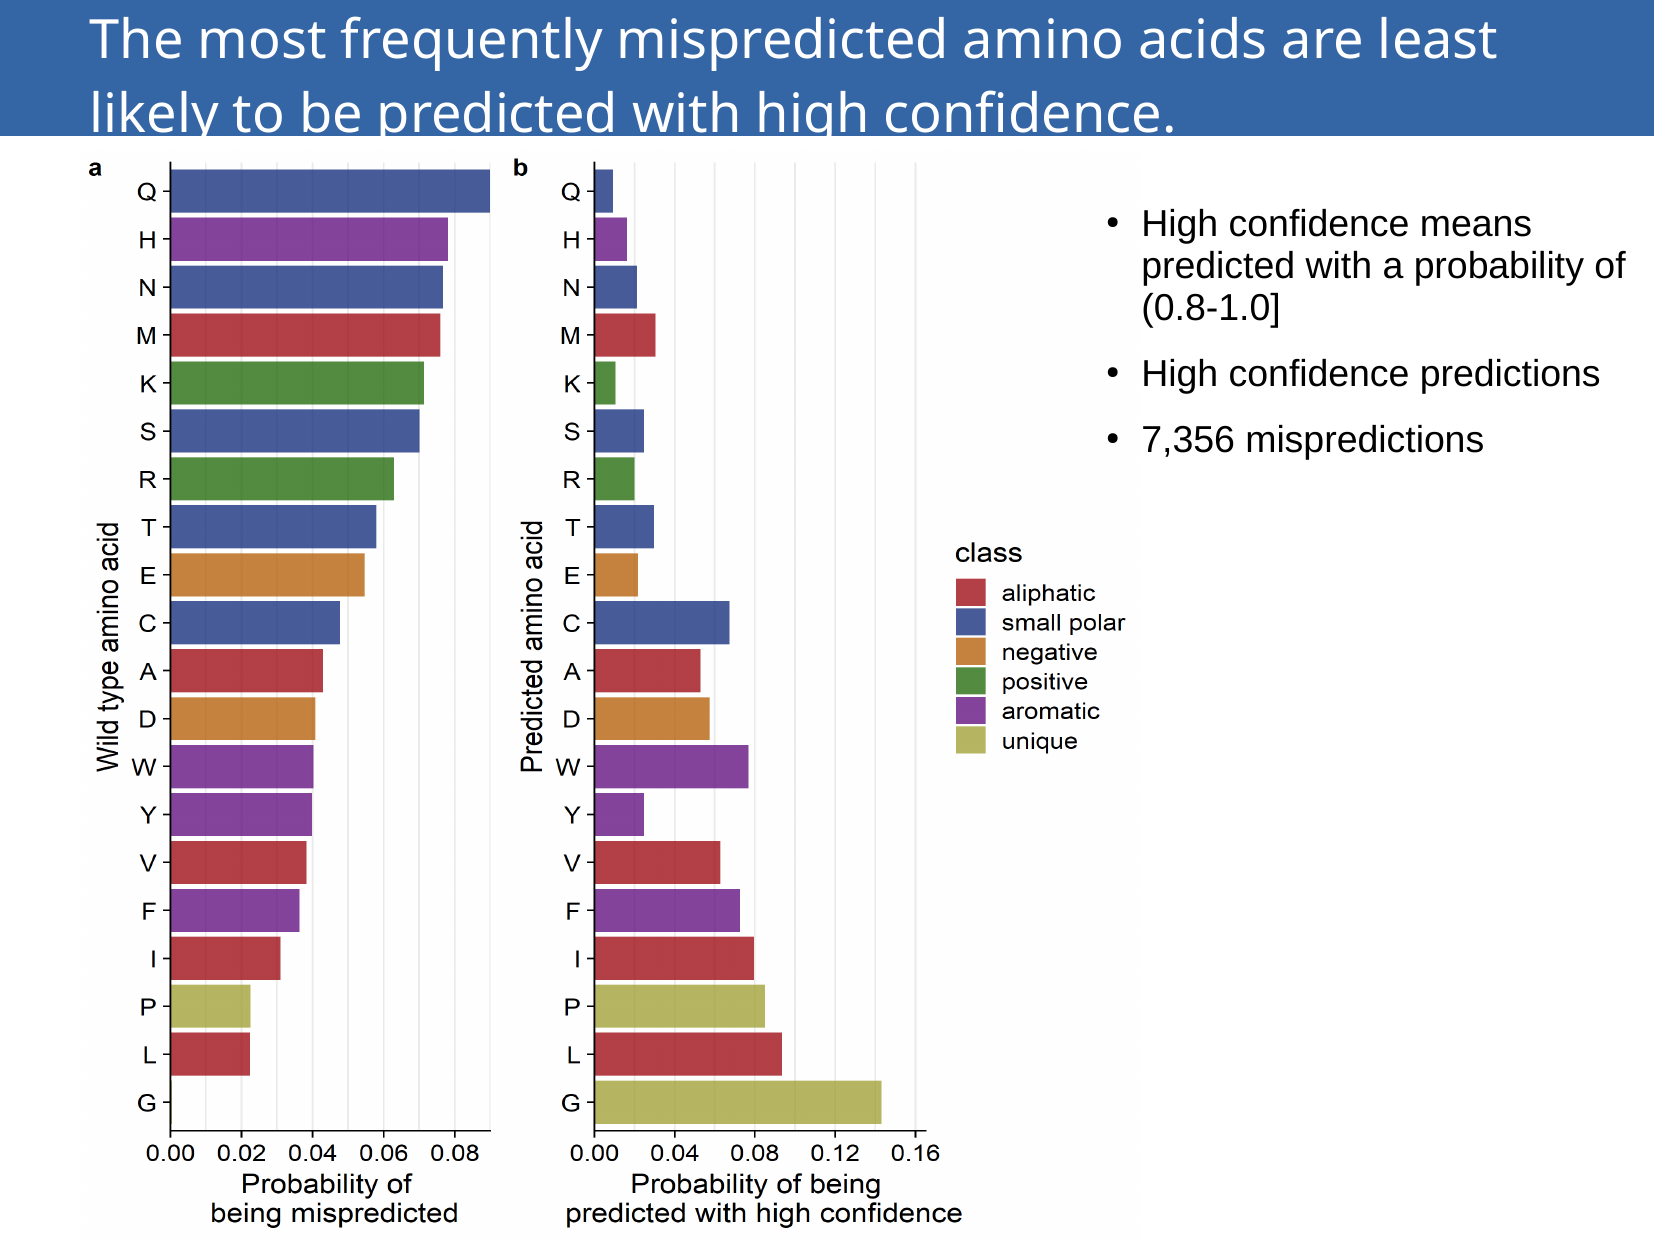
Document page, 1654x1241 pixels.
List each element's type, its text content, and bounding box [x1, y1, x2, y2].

text_box [1647, 0, 1654, 136]
text_box The most frequently mispredicted amino acids are least likely to be predicted with high confidence. [0, 0, 1647, 218]
text_box High confidence means predicted with a probability of (0.8-1.0] High confidence predictions 7,356 mispredictions [1091, 195, 1647, 541]
picture [81, 149, 1141, 1241]
